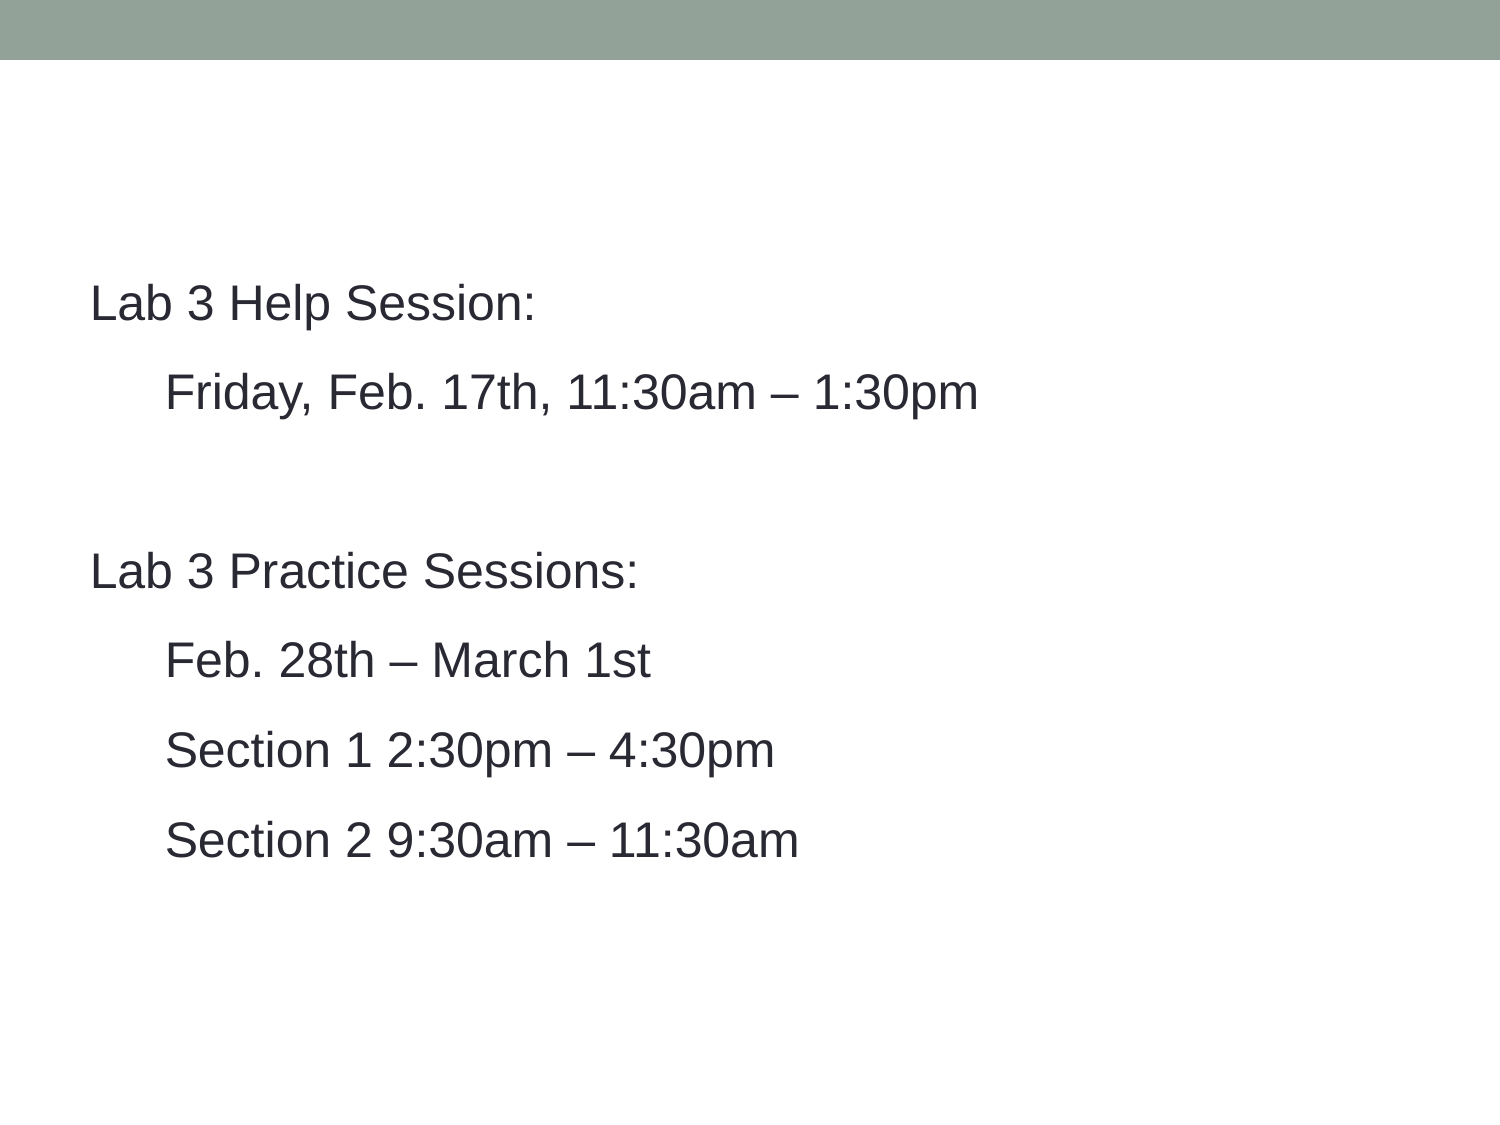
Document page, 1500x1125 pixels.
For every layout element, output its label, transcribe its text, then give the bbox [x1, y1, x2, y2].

list Lab 3 Help Session: Friday, Feb. 17th, 11:30am – 1:30pm Lab 3 Practice Sessions: Feb. 28th – March 1st Section 1 2:30pm – 4:30pm Section 2 9:30am – 11:30am [75, 262, 1425, 1063]
